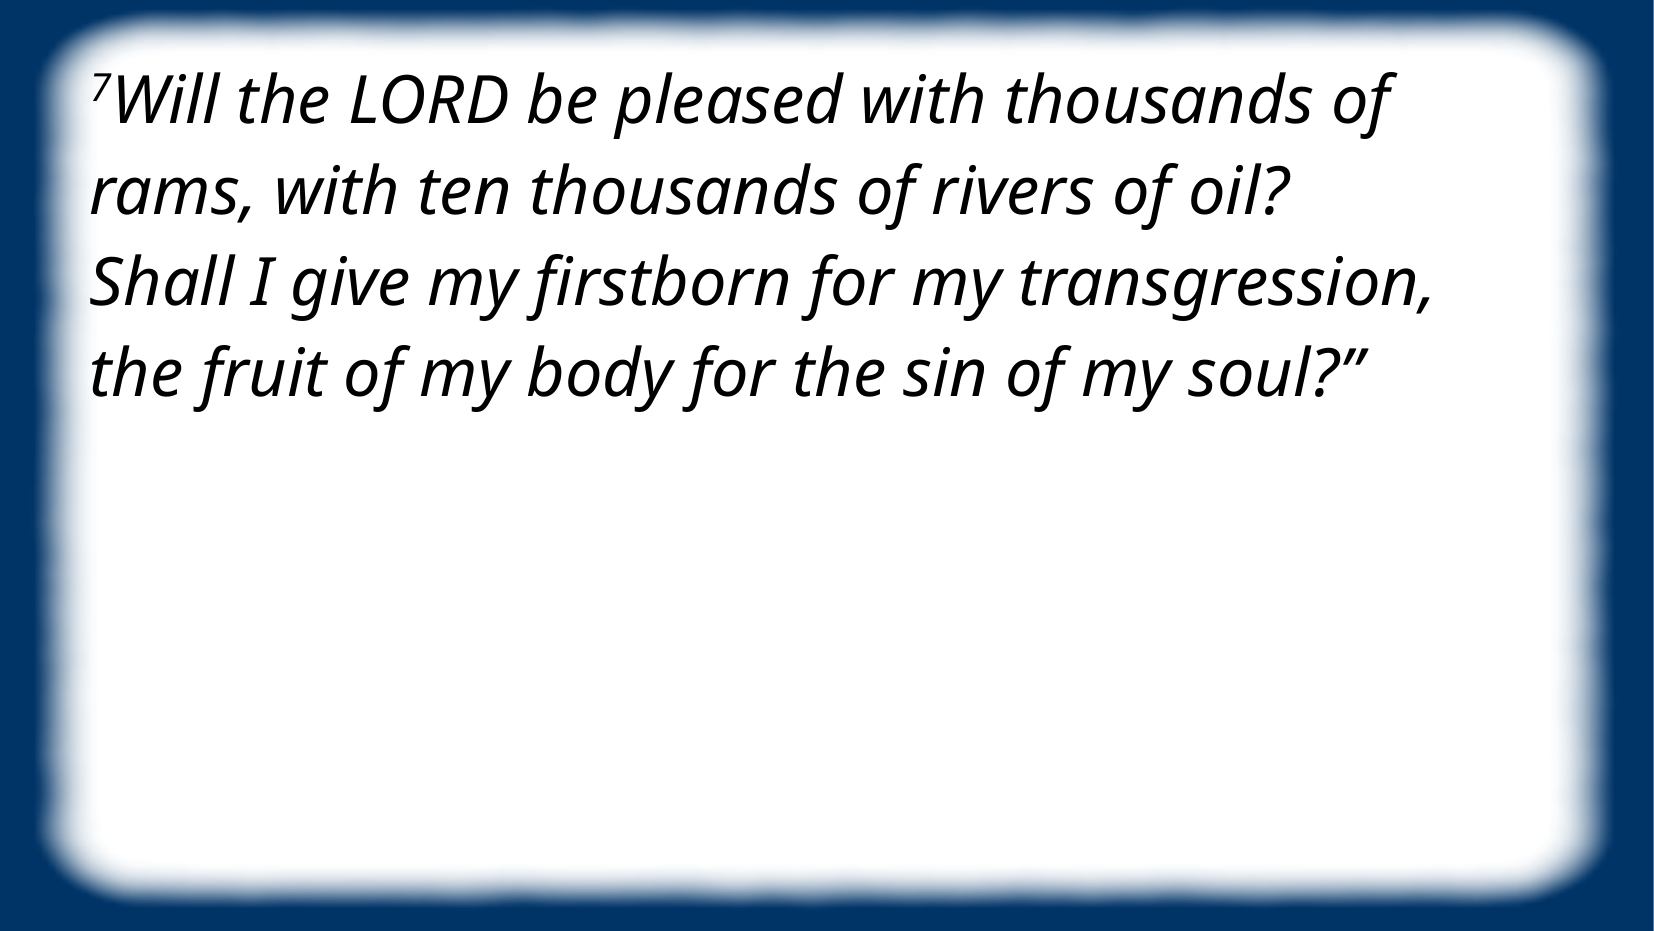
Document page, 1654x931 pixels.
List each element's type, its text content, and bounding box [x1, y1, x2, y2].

text_box 7Will the LORD be pleased with thousands of rams, with ten thousands of rivers of oil? Shall I give my firstborn for my transgression, the fruit of my body for the sin of my soul?” [75, 45, 1576, 415]
picture [0, 0, 1654, 931]
